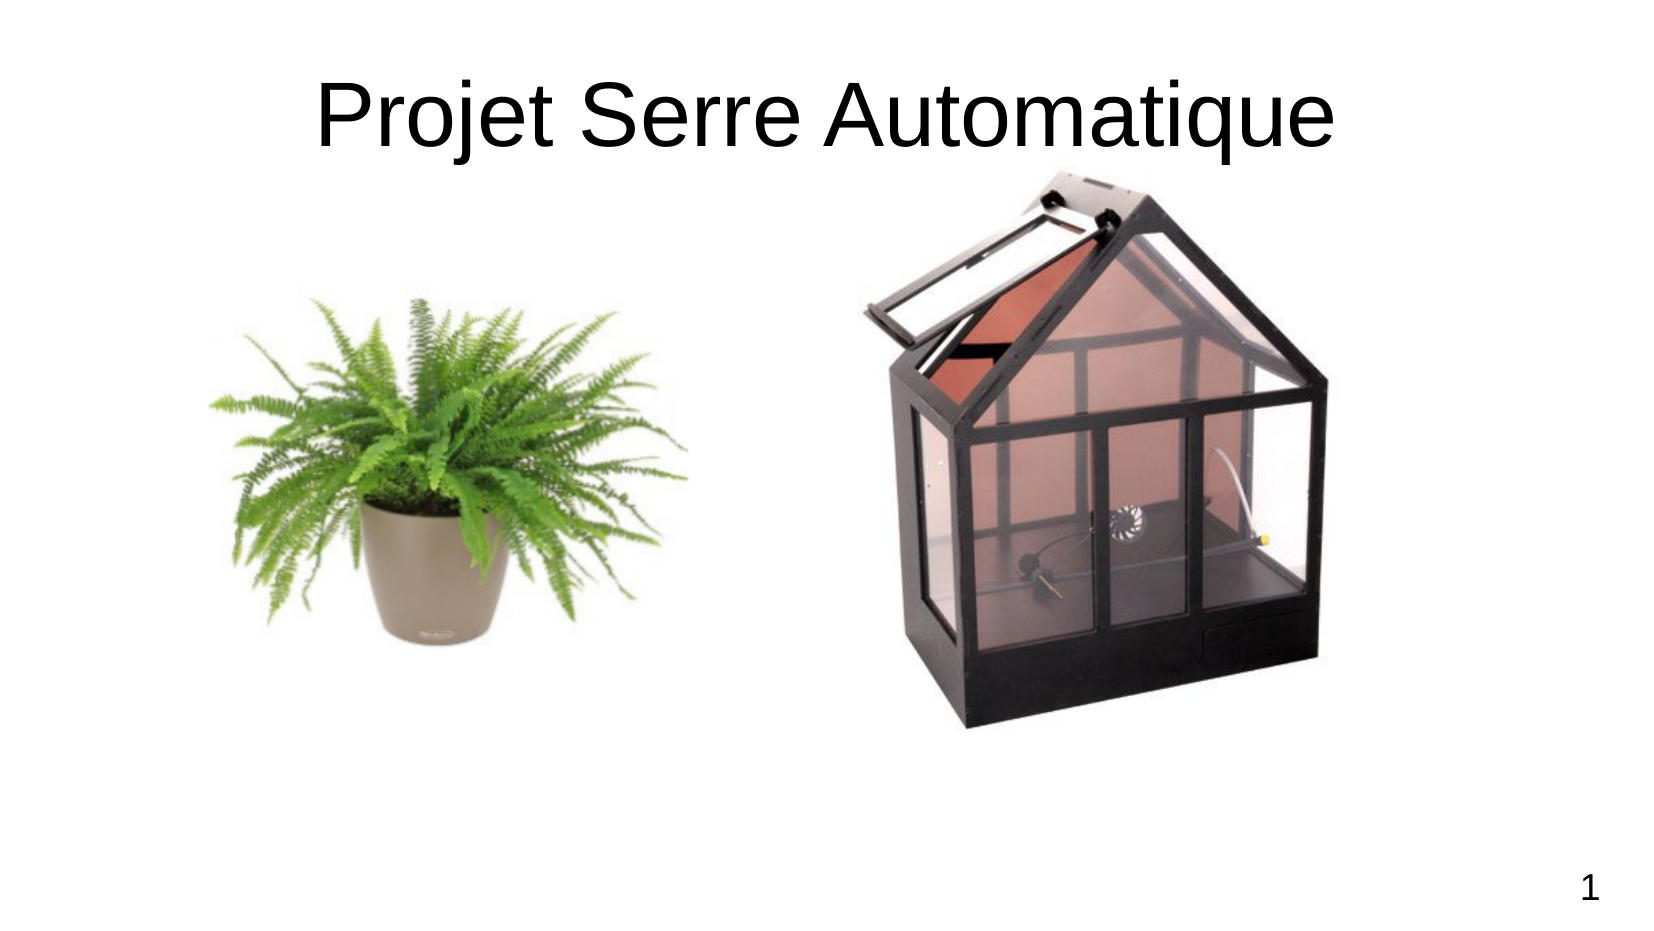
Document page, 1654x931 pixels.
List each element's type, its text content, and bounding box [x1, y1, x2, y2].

picture [171, 88, 1595, 853]
title Projet Serre Automatique [82, 37, 1571, 193]
text_box 1 [1564, 858, 1625, 916]
